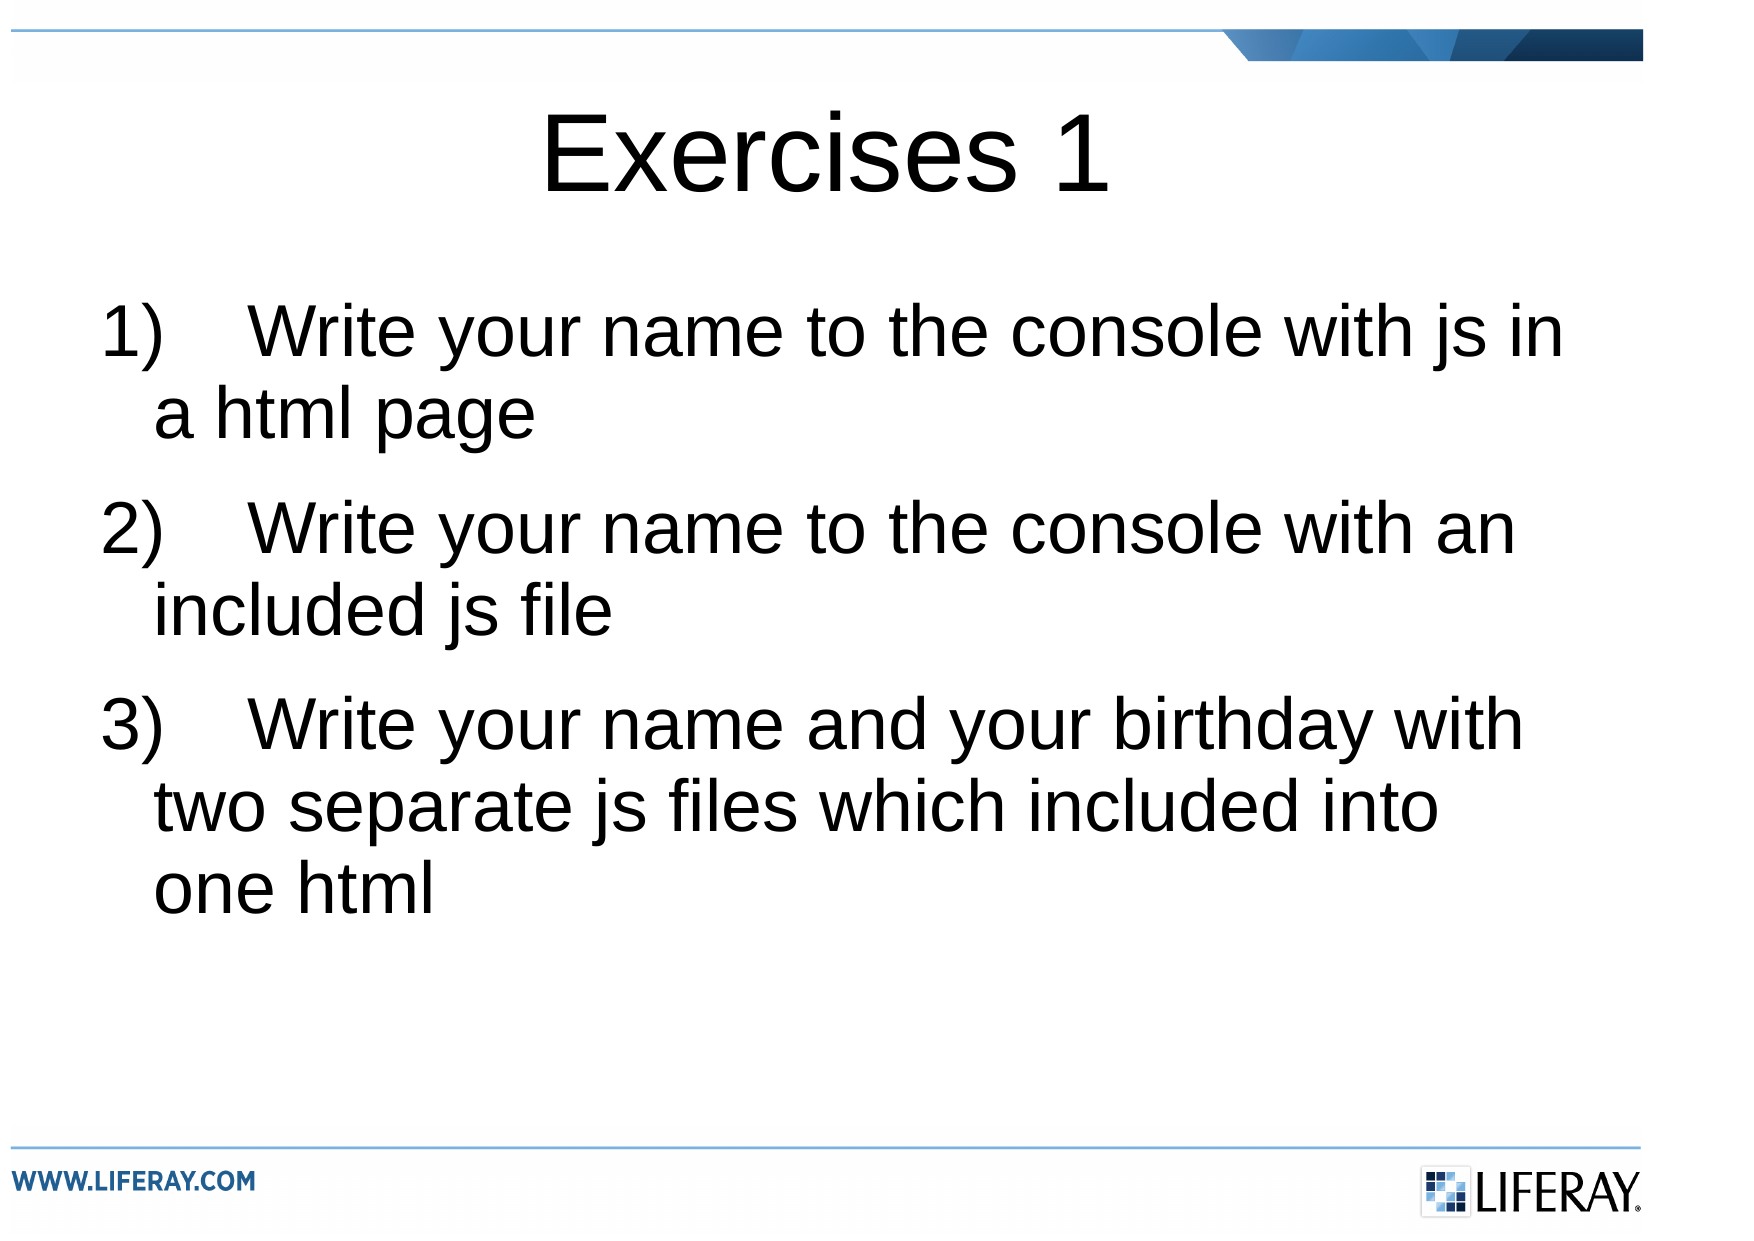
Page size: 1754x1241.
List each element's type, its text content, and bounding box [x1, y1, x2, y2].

picture [11, 0, 1644, 84]
picture [9, 1124, 1642, 1234]
title Exercises 1 [82, 49, 1571, 257]
list Write your name to the console with js in a html page Write your name to the console with an included js file Write your name and your birthday with two separate js files which included into one html [82, 290, 1571, 1044]
